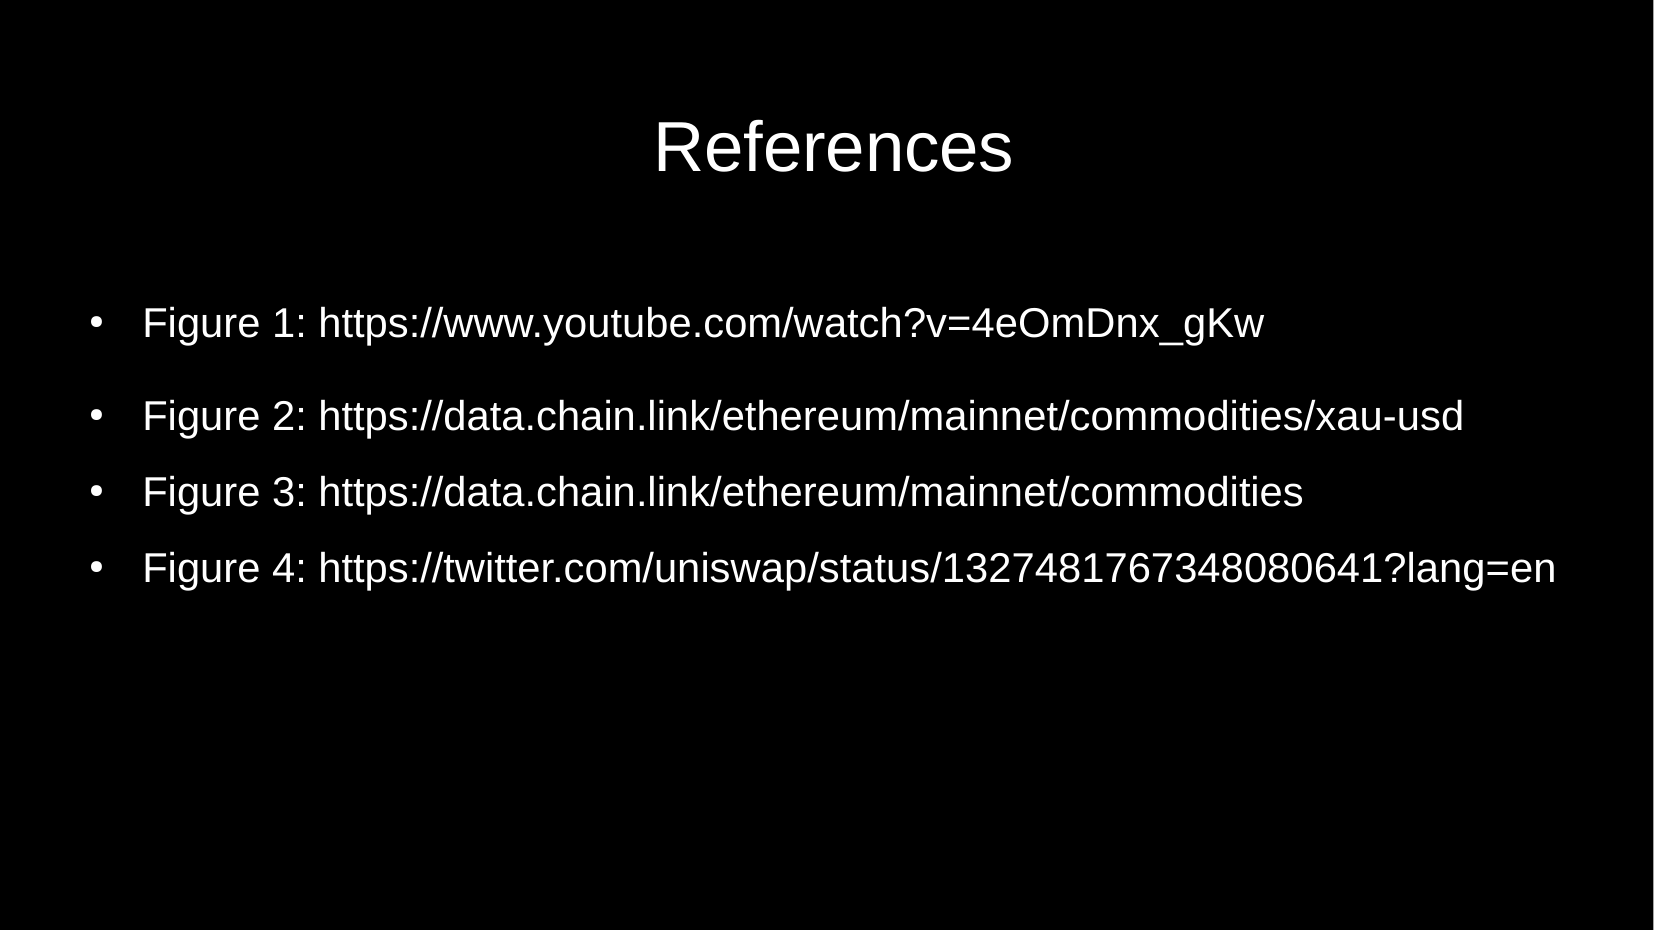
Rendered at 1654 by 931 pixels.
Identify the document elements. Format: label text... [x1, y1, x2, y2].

title References [90, 69, 1579, 226]
list Figure 1: https://www.youtube.com/watch?v=4eOmDnx_gKw Figure 2: https://data.chain.link/ethereum/mainnet/commodities/xau-usd Figure 3: https://data.chain.link/ethereum/mainnet/commodities Figure 4: https://twitter.com/uniswap/status/1327481767348080641?lang=en [71, 300, 1654, 886]
